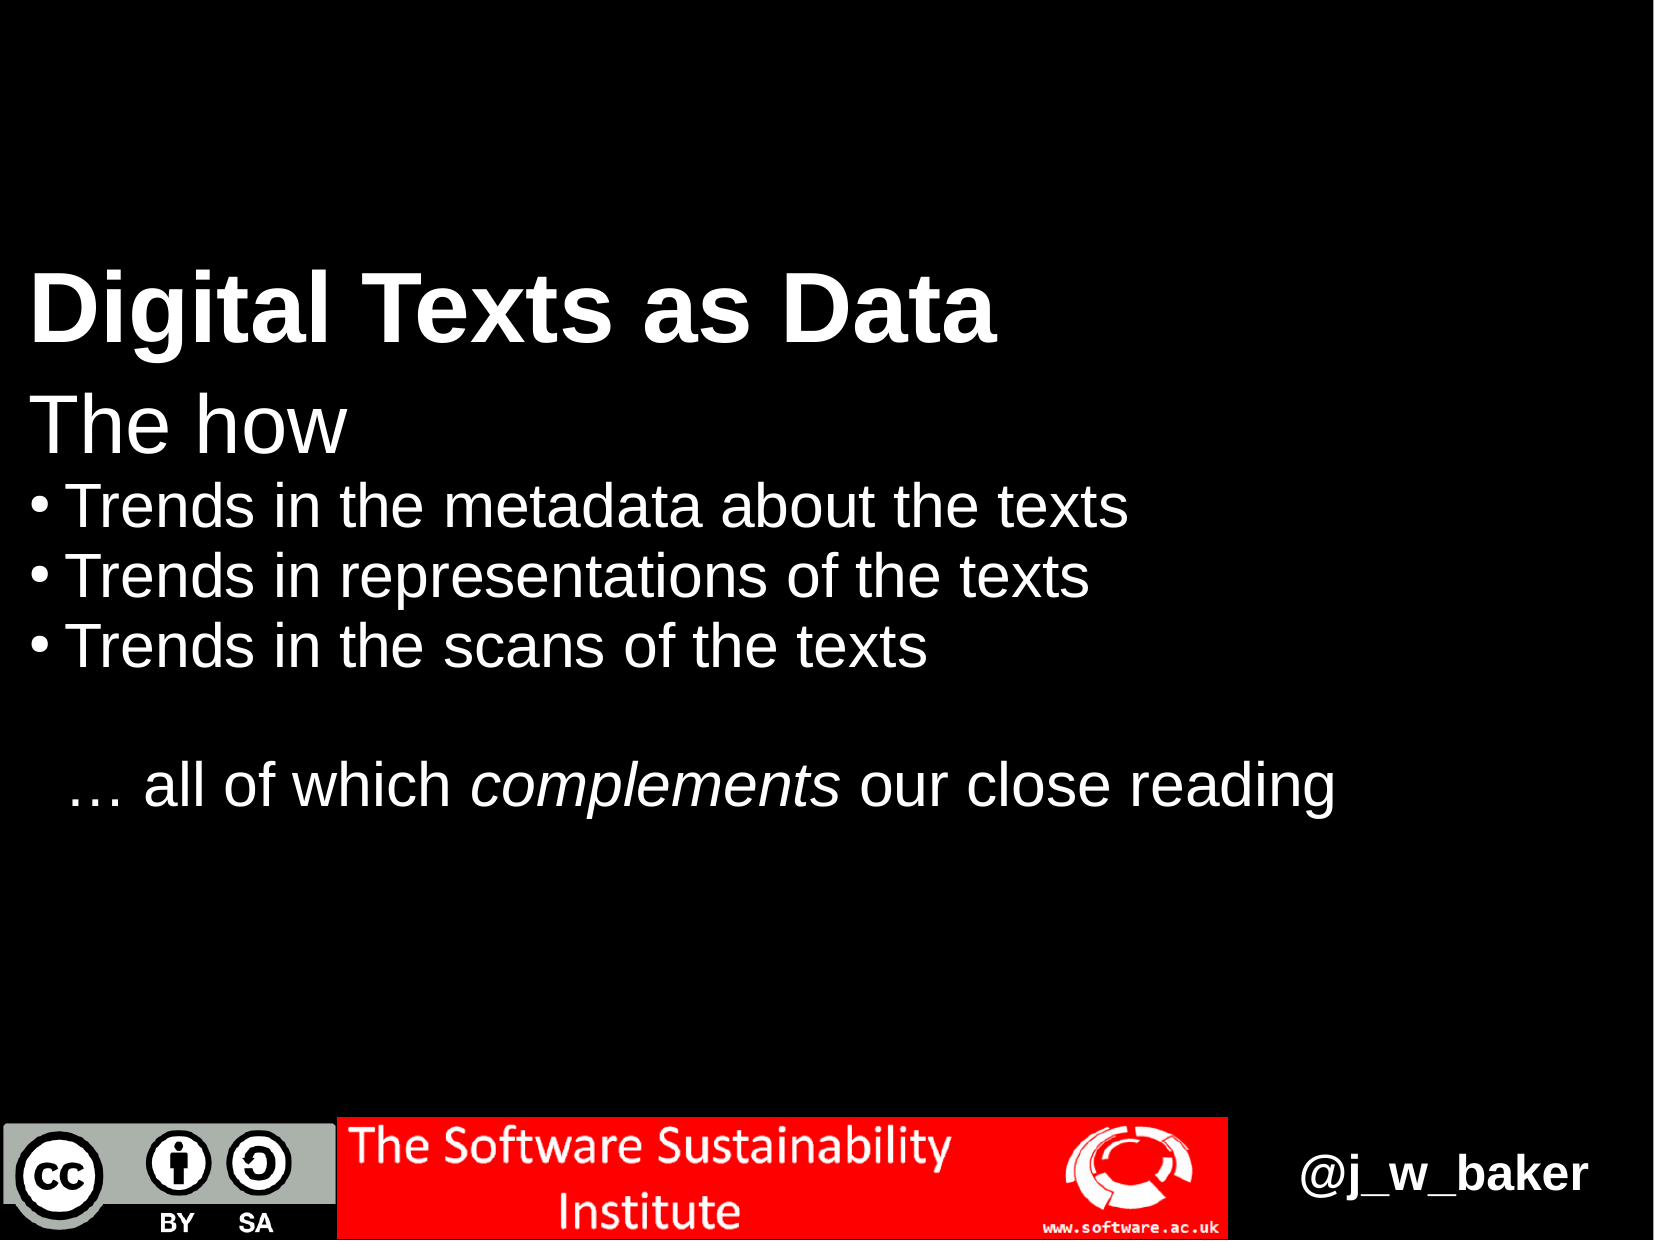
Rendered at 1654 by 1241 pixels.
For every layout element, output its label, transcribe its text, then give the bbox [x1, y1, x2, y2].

text_box Digital Texts as Data The how Trends in the metadata about the texts Trends in representations of the texts Trends in the scans of the texts … all of which complements our close reading [28, 251, 1623, 821]
text_box @j_w_baker [1266, 1085, 1622, 1241]
picture [0, 1117, 1228, 1239]
